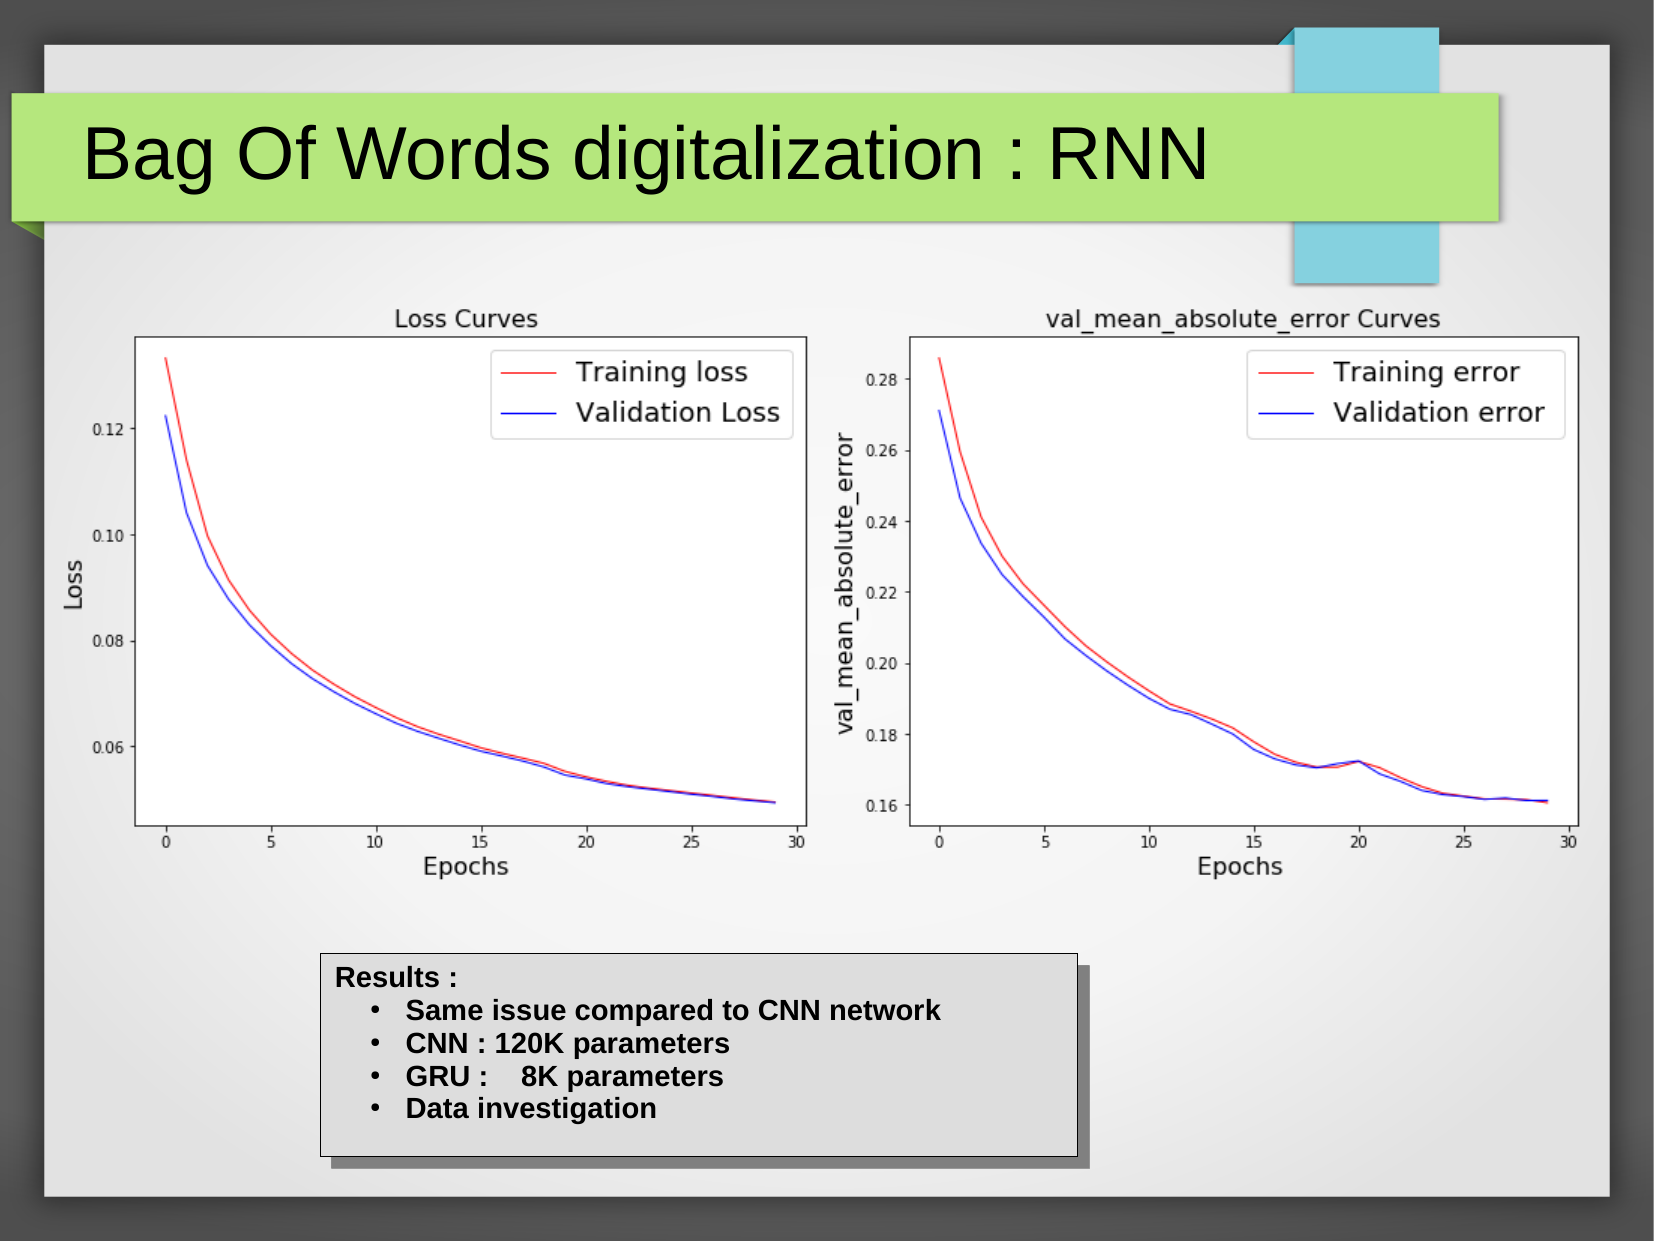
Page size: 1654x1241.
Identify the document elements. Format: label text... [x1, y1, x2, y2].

picture [0, 0, 1654, 1241]
title Bag Of Words digitalization : RNN [82, 94, 1264, 213]
text_box Results : Same issue compared to CNN network CNN : 120K parameters GRU : 8K parameters Data investigation [320, 953, 1078, 1157]
